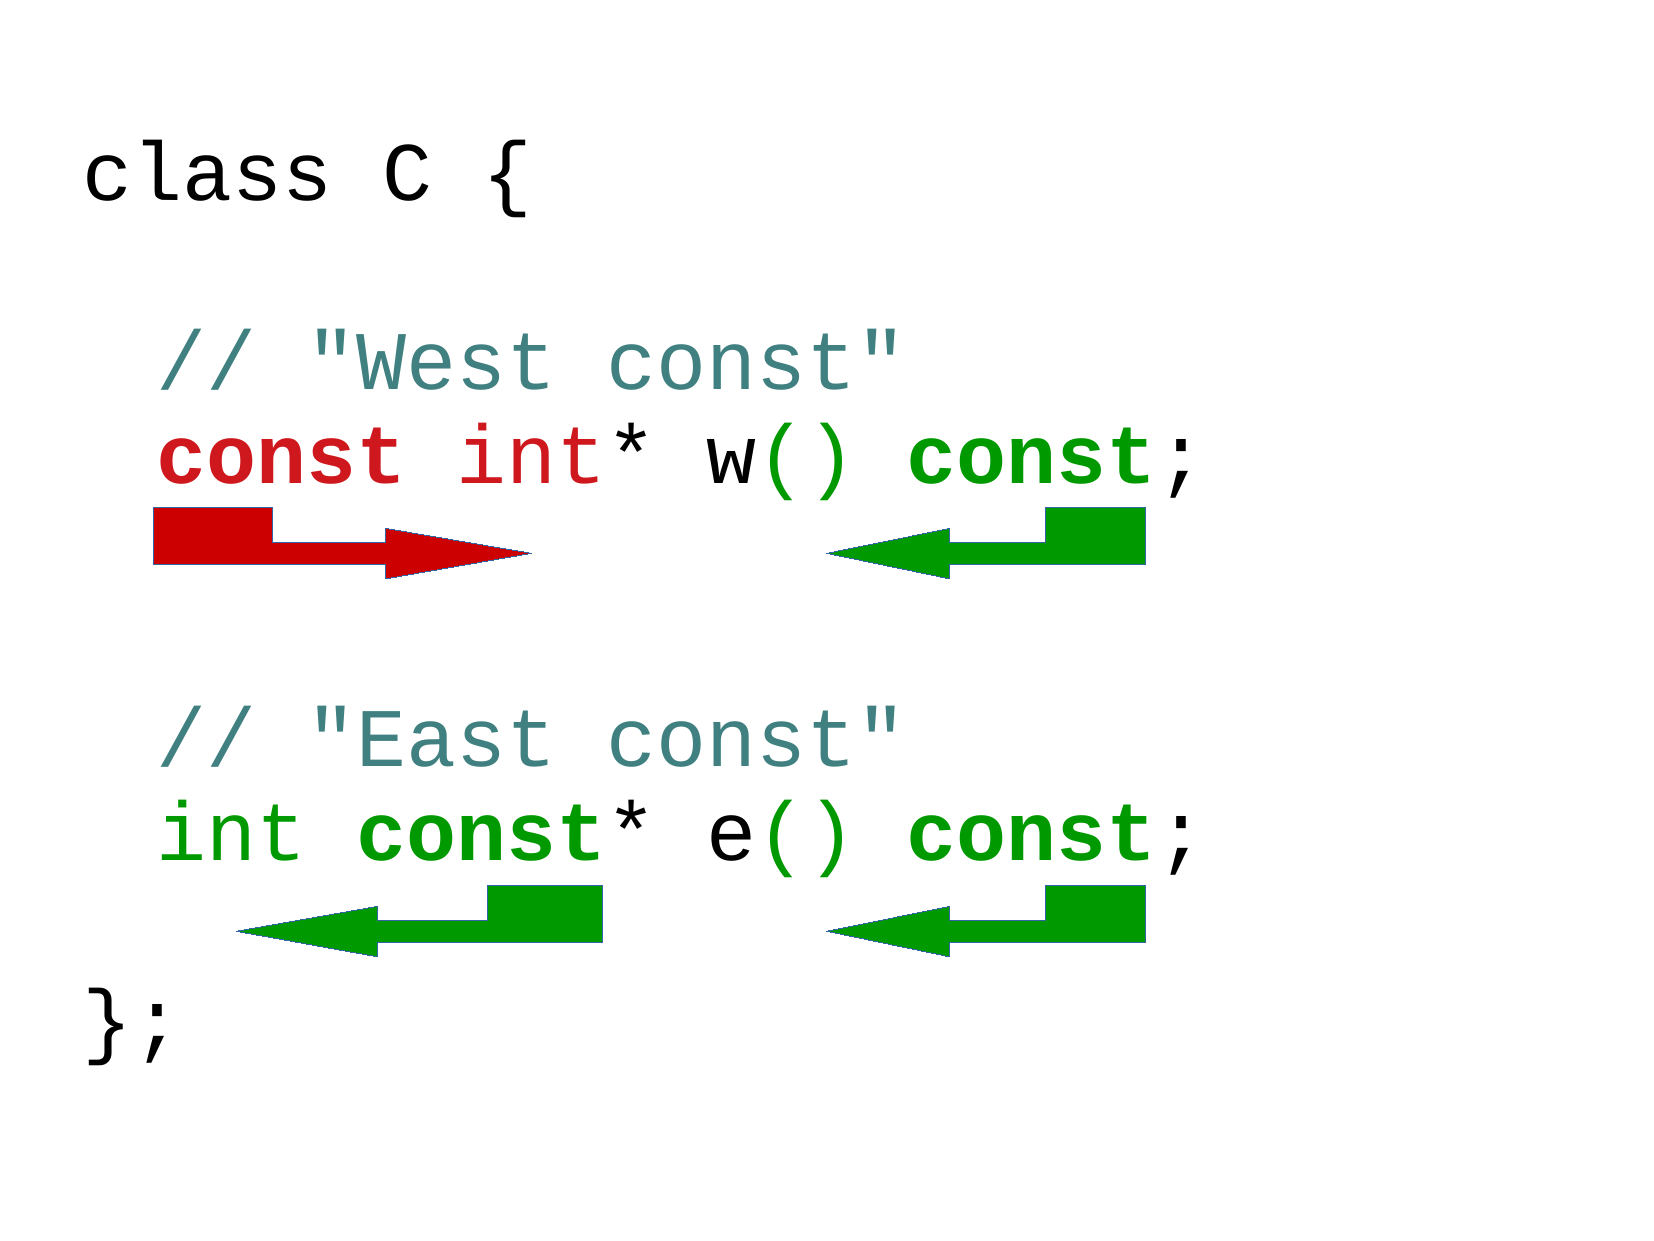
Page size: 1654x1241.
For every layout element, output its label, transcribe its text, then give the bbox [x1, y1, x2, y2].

text_box [236, 885, 603, 957]
text_box [826, 885, 1146, 957]
subtitle class C { // "West const" const int* w() const; // "East const" int const* e() const; }; [82, 37, 1630, 1241]
text_box [826, 507, 1146, 579]
text_box [153, 507, 532, 579]
